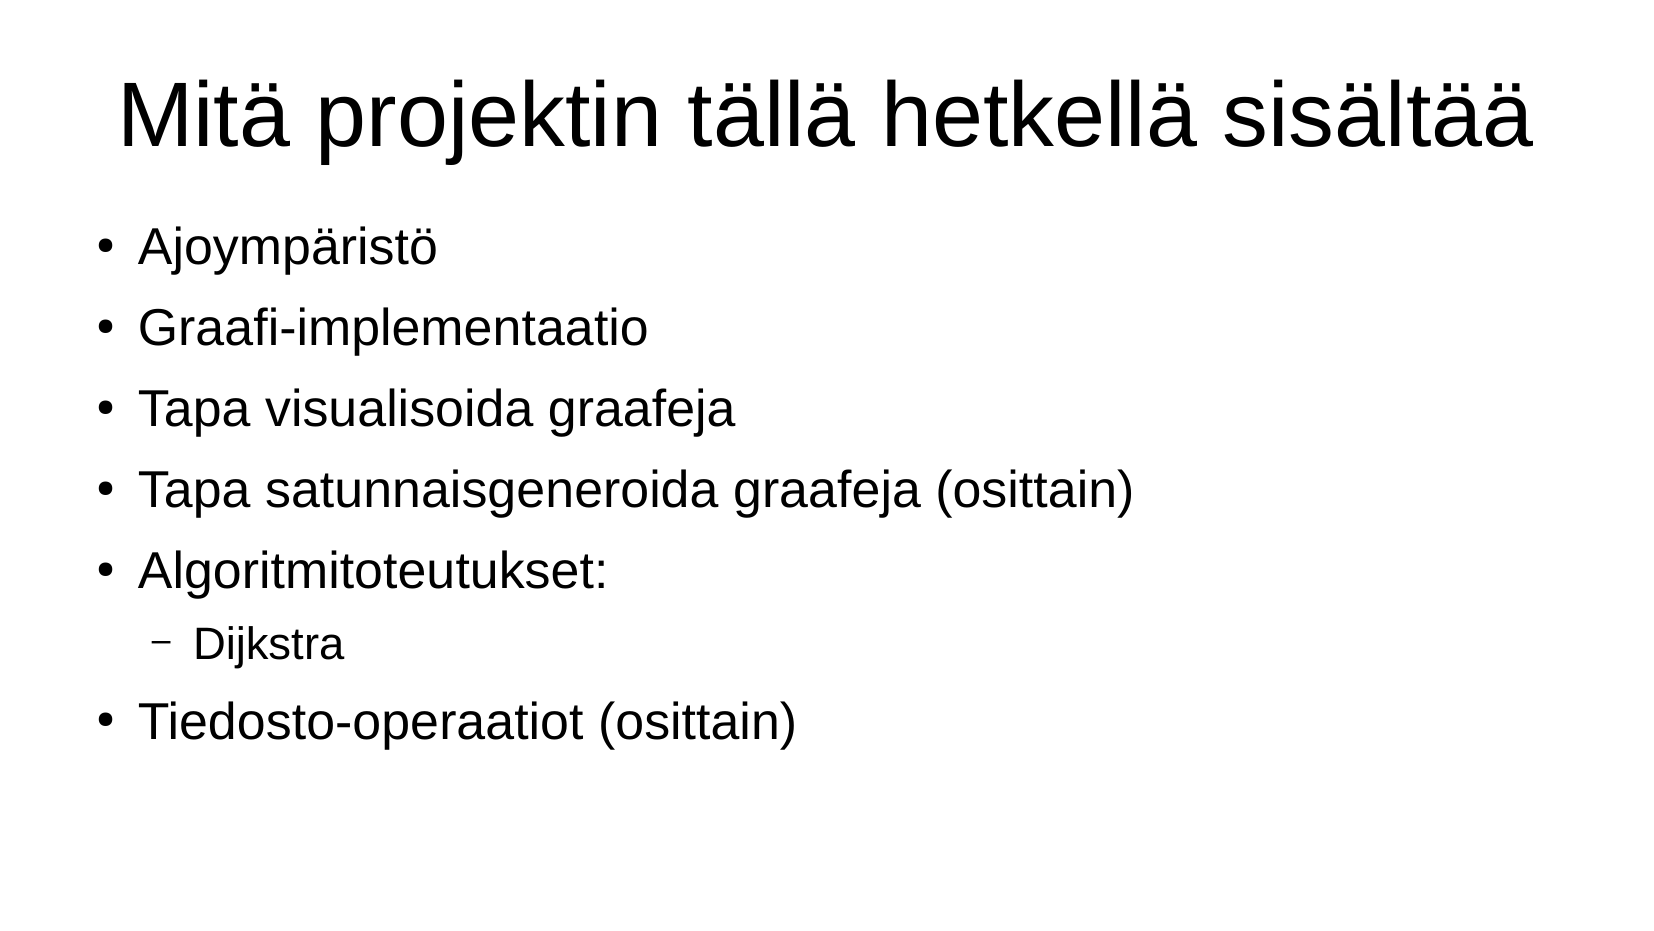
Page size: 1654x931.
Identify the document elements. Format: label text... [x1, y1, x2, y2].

title Mitä projektin tällä hetkellä sisältää [82, 37, 1571, 193]
list Ajoympäristö Graafi-implementaatio Tapa visualisoida graafeja Tapa satunnaisgeneroida graafeja (osittain) Algoritmitoteutukset: Dijkstra Tiedosto-operaatiot (osittain) [82, 217, 1571, 758]
